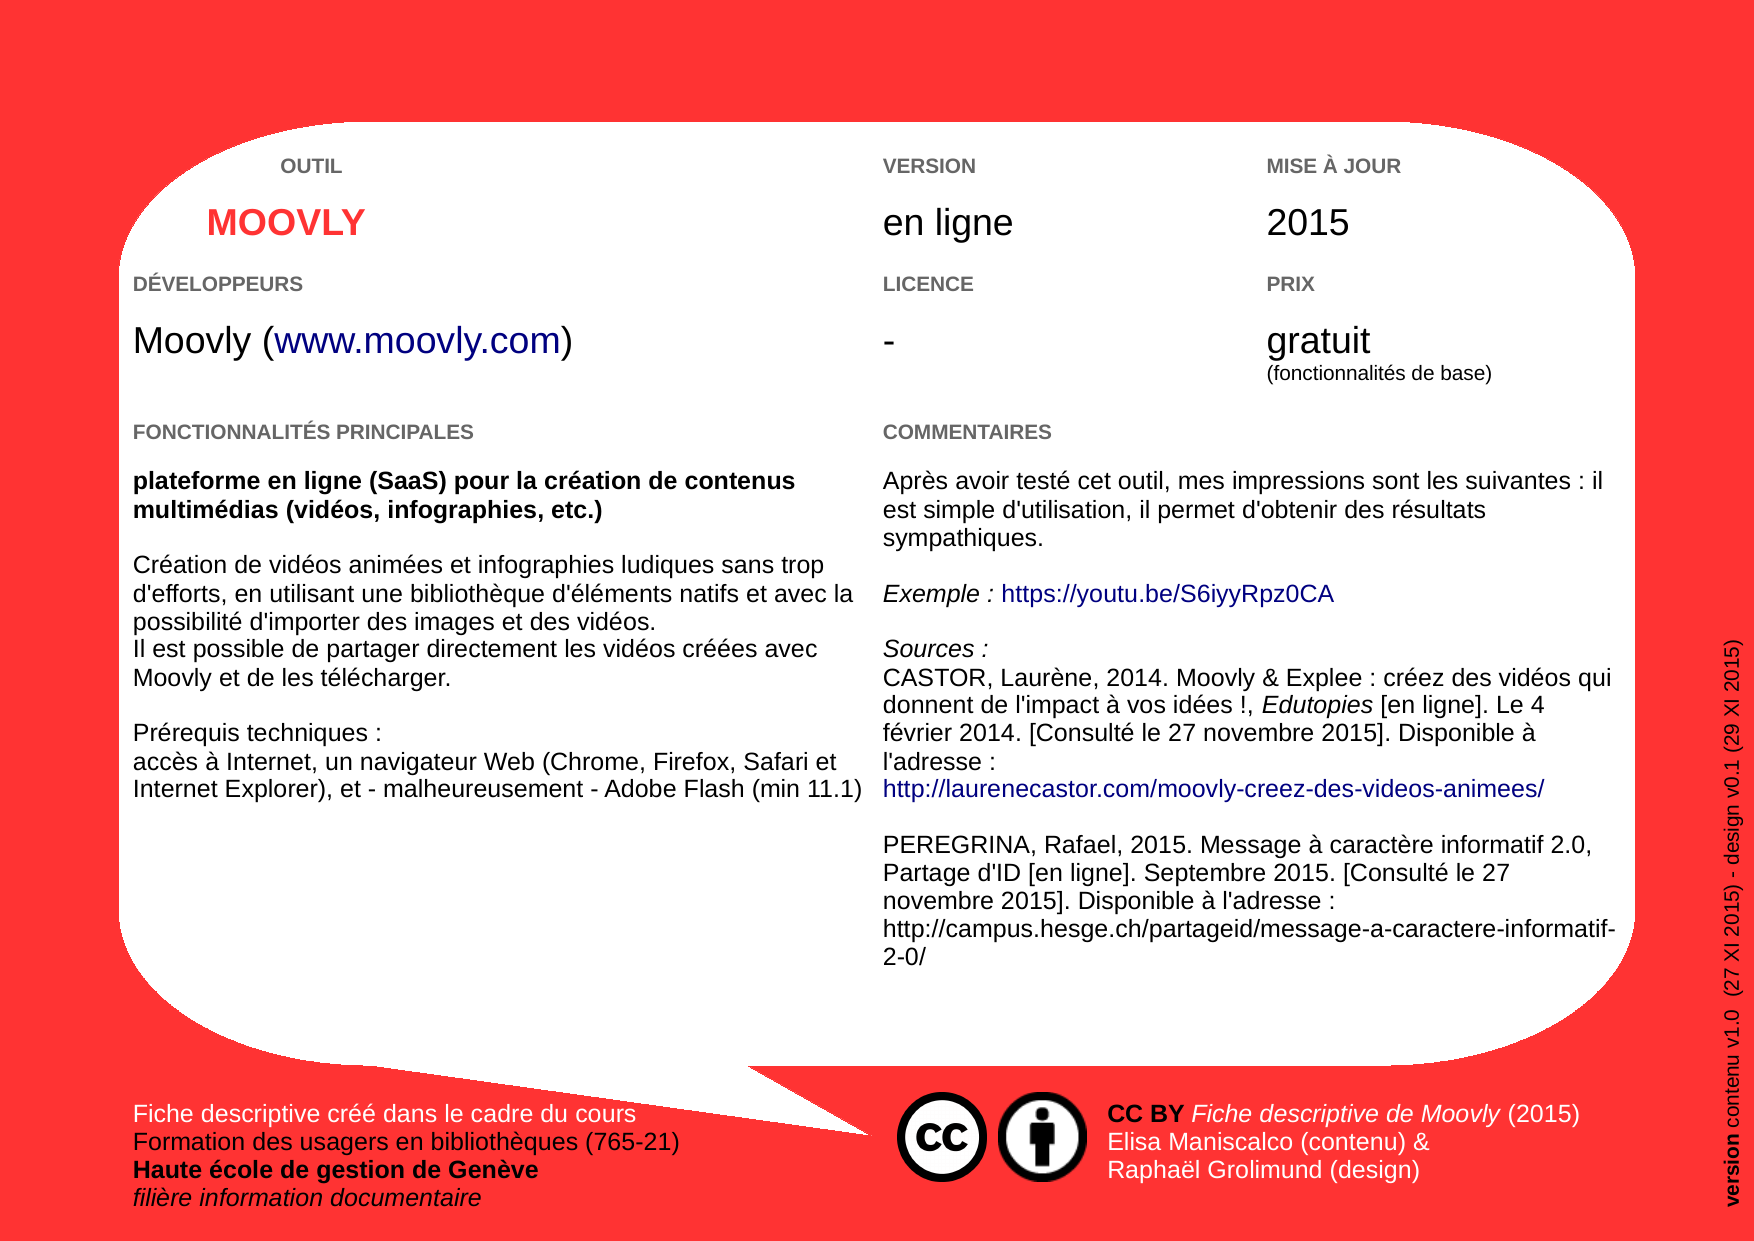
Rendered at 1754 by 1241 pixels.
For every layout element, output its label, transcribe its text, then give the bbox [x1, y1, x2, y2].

text_box MISE À JOUR 2015 [1251, 147, 1636, 251]
text_box OUTIL MOOVLY [118, 147, 868, 251]
text_box CC BY Fiche descriptive de Moovly (2015) Elisa Maniscalco (contenu) & Raphaël Grolimund (design) [1092, 1092, 1678, 1193]
text_box FONCTIONNALITÉS PRINCIPALES plateforme en ligne (SaaS) pour la création de contenus multimédias (vidéos, infographies, etc.) Création de vidéos animées et infographies ludiques sans trop d'efforts, en utilisant une bibliothèque d'éléments natifs et avec la possibilité d'importer des images et des vidéos. Il est possible de partager directement les vidéos créées avec Moovly et de les télécharger. Prérequis techniques : accès à Internet, un navigateur Web (Chrome, Firefox, Safari et Internet Explorer), et - malheureusement - Adobe Flash (min 11.1) [118, 413, 886, 1004]
text_box PRIX gratuit (fonctionnalités de base) [1251, 265, 1636, 393]
text_box VERSION en ligne [868, 147, 1252, 265]
text_box version contenu v1.0 (27 XI 2015) - design v0.1 (29 XI 2015) [1712, 496, 1754, 1223]
text_box Fiche descriptive créé dans le cadre du cours Formation des usagers en bibliothèques (765-21) Haute école de gestion de Genève filière information documentaire [118, 1092, 869, 1240]
text_box LICENCE - [868, 265, 1252, 397]
picture [998, 1092, 1087, 1182]
picture [897, 1092, 987, 1182]
text_box [0, 0, 1754, 1241]
text_box DÉVELOPPEURS Moovly (www.moovly.com) [118, 265, 868, 370]
text_box COMMENTAIRES Après avoir testé cet outil, mes impressions sont les suivantes : il est simple d'utilisation, il permet d'obtenir des résultats sympathiques. Exemple : https://youtu.be/S6iyyRpz0CA Sources : CASTOR, Laurène, 2014. Moovly & Explee : créez des vidéos qui donnent de l'impact à vos idées !, Edutopies [en ligne]. Le 4 février 2014. [Consulté le 27 novembre 2015]. Disponible à l'adresse : http://laurenecastor.com/moovly-creez-des-videos-animees/ PEREGRINA, Rafael, 2015. Message à caractère informatif 2.0, Partage d'ID [en ligne]. Septembre 2015. [Consulté le 27 novembre 2015]. Disponible à l'adresse : http://campus.hesge.ch/partageid/message-a-caractere-informatif-2-0/ [886, 413, 1636, 1004]
